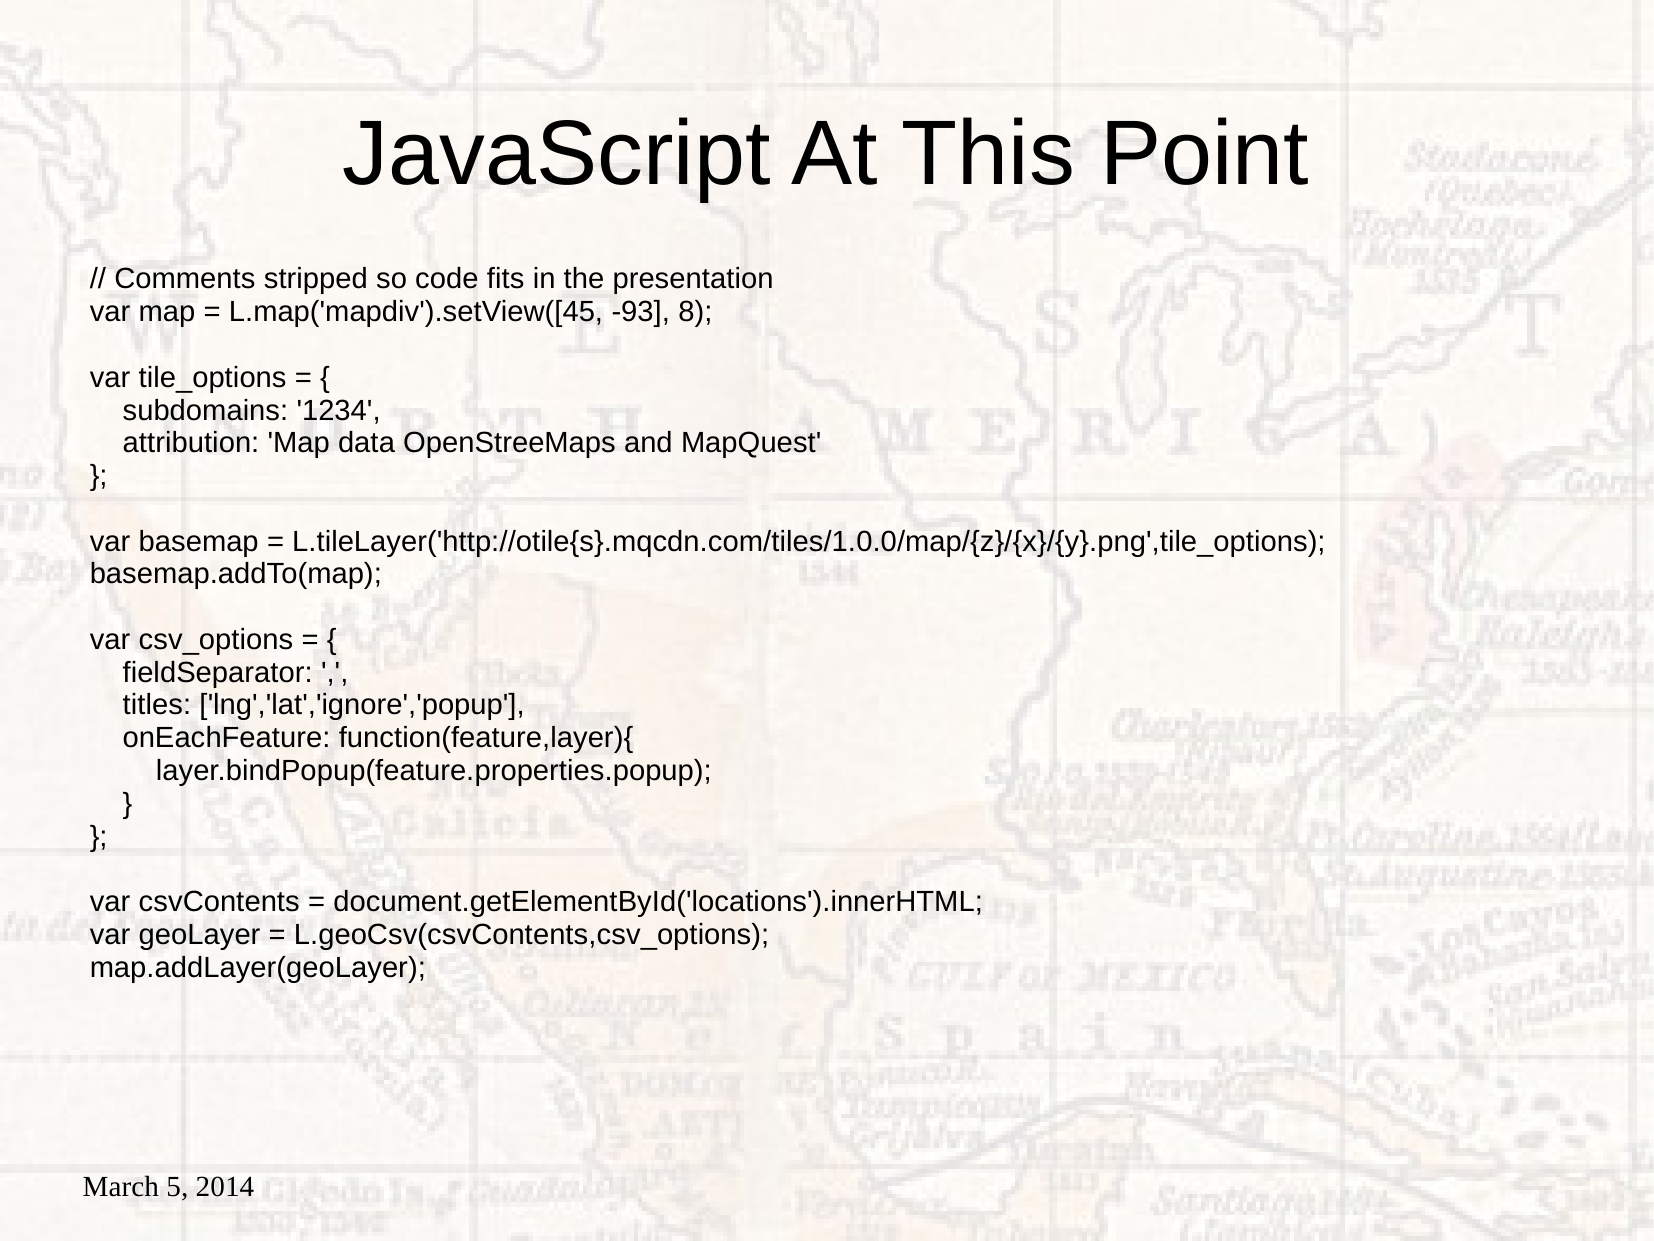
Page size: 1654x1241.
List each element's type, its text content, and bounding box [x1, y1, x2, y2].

text_box // Comments stripped so code fits in the presentation var map = L.map('mapdiv').setView([45, -93], 8); var tile_options = { subdomains: '1234', attribution: 'Map data OpenStreeMaps and MapQuest' }; var basemap = L.tileLayer('http://otile{s}.mqcdn.com/tiles/1.0.0/map/{z}/{x}/{y}.png',tile_options); basemap.addTo(map); var csv_options = { fieldSeparator: ',', titles: ['lng','lat','ignore','popup'], onEachFeature: function(feature,layer){ layer.bindPopup(feature.properties.popup); } }; var csvContents = document.getElementById('locations').innerHTML; var geoLayer = L.geoCsv(csvContents,csv_options); map.addLayer(geoLayer); [75, 255, 1591, 991]
picture [0, 0, 1654, 1241]
title JavaScript At This Point [82, 49, 1571, 255]
